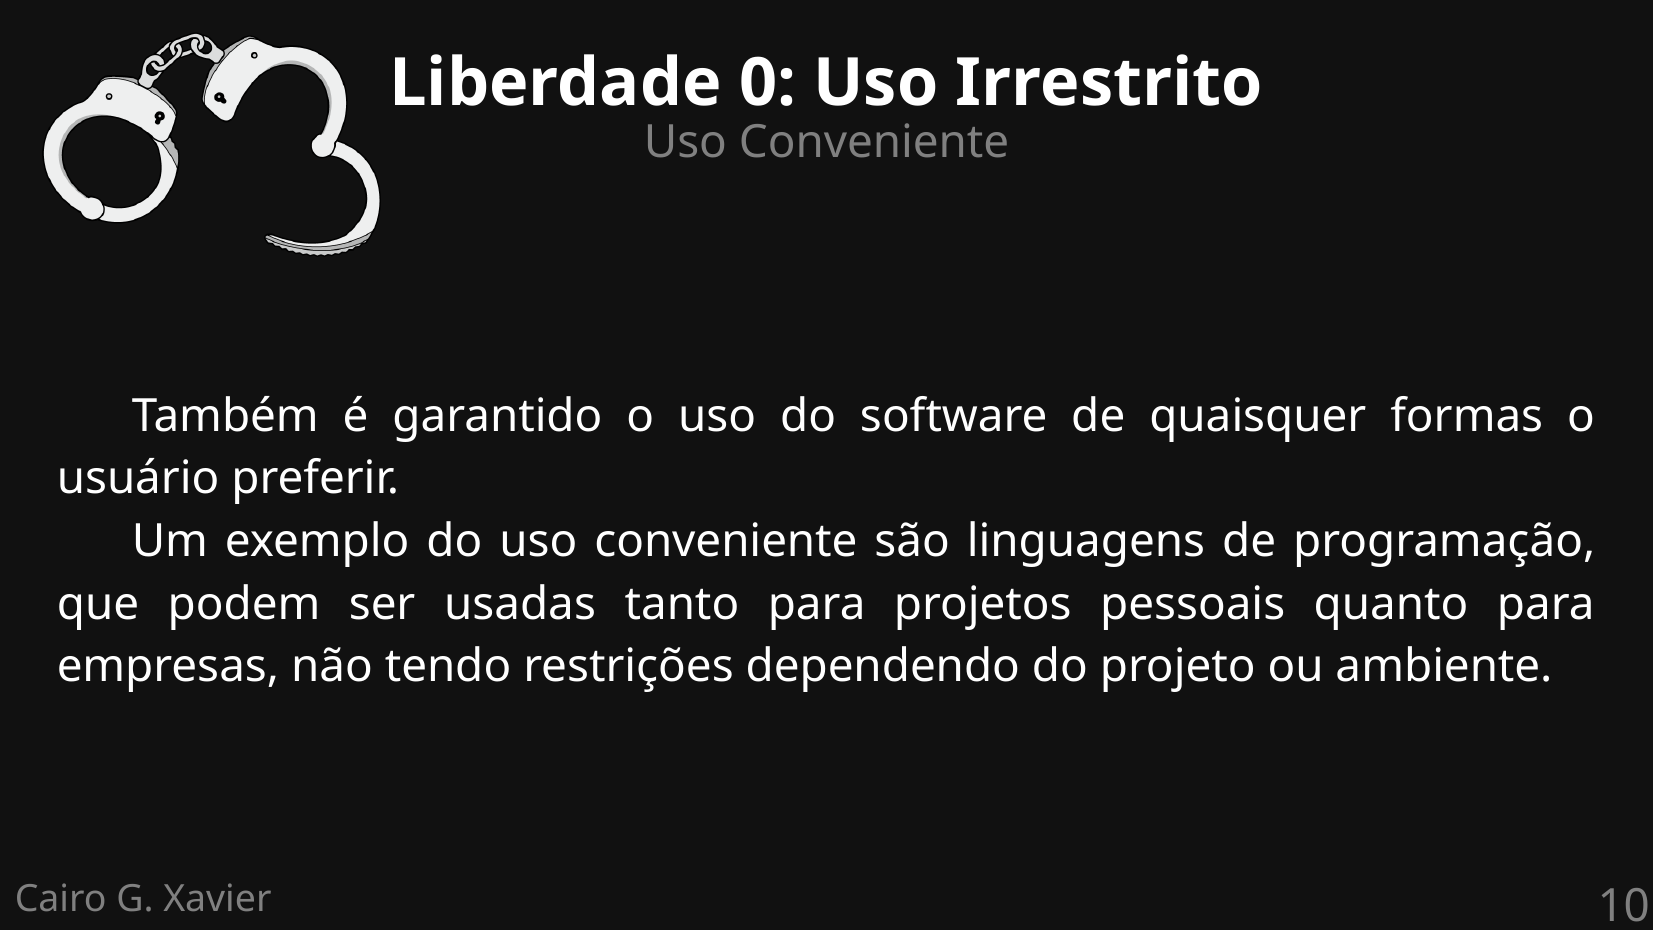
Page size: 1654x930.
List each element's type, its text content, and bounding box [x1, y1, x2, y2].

text_box Cairo G. Xavier [0, 867, 311, 930]
text_box Liberdade 0: Uso Irrestrito [381, 37, 1571, 97]
text_box Uso Conveniente [381, 97, 1571, 182]
picture [42, 31, 381, 257]
text_box Também é garantido o uso do software de quaisquer formas o usuário preferir. Um exemplo do uso conveniente são linguagens de programação, que podem ser usadas tanto para projetos pessoais quanto para empresas, não tendo restrições dependendo do projeto ou ambiente. [42, 375, 1611, 788]
text_box <number> [1425, 865, 1651, 930]
